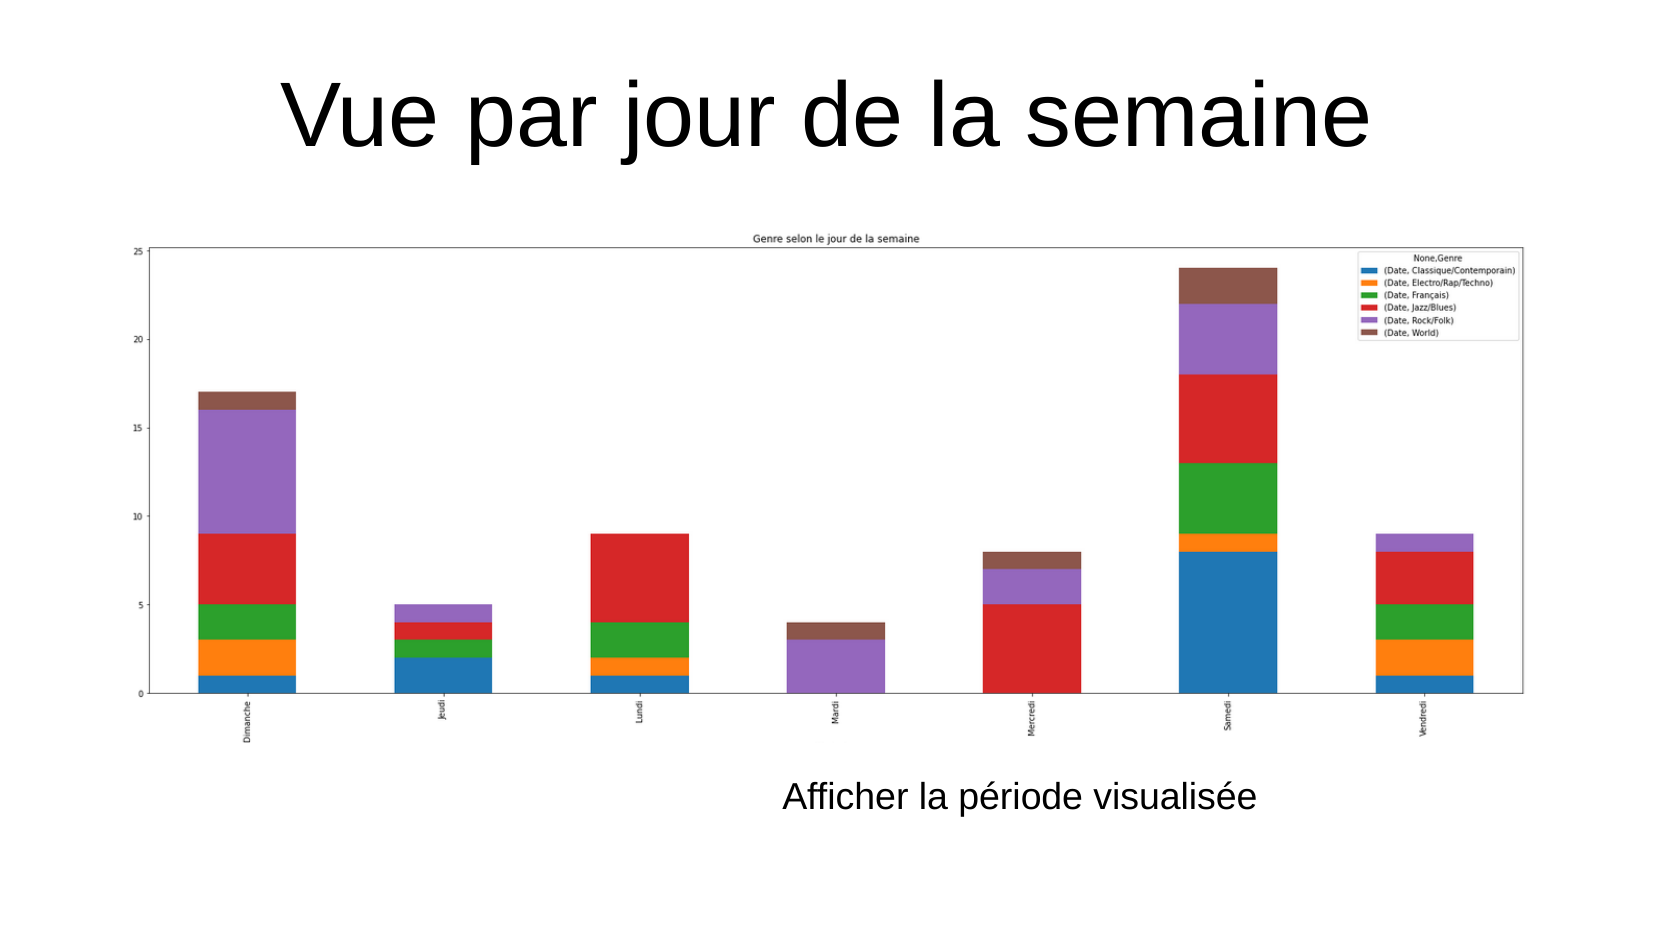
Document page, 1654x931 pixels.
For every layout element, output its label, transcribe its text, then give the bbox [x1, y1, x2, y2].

picture [128, 219, 1541, 744]
title Vue par jour de la semaine [82, 37, 1571, 193]
text_box Afficher la période visualisée [767, 767, 1371, 825]
